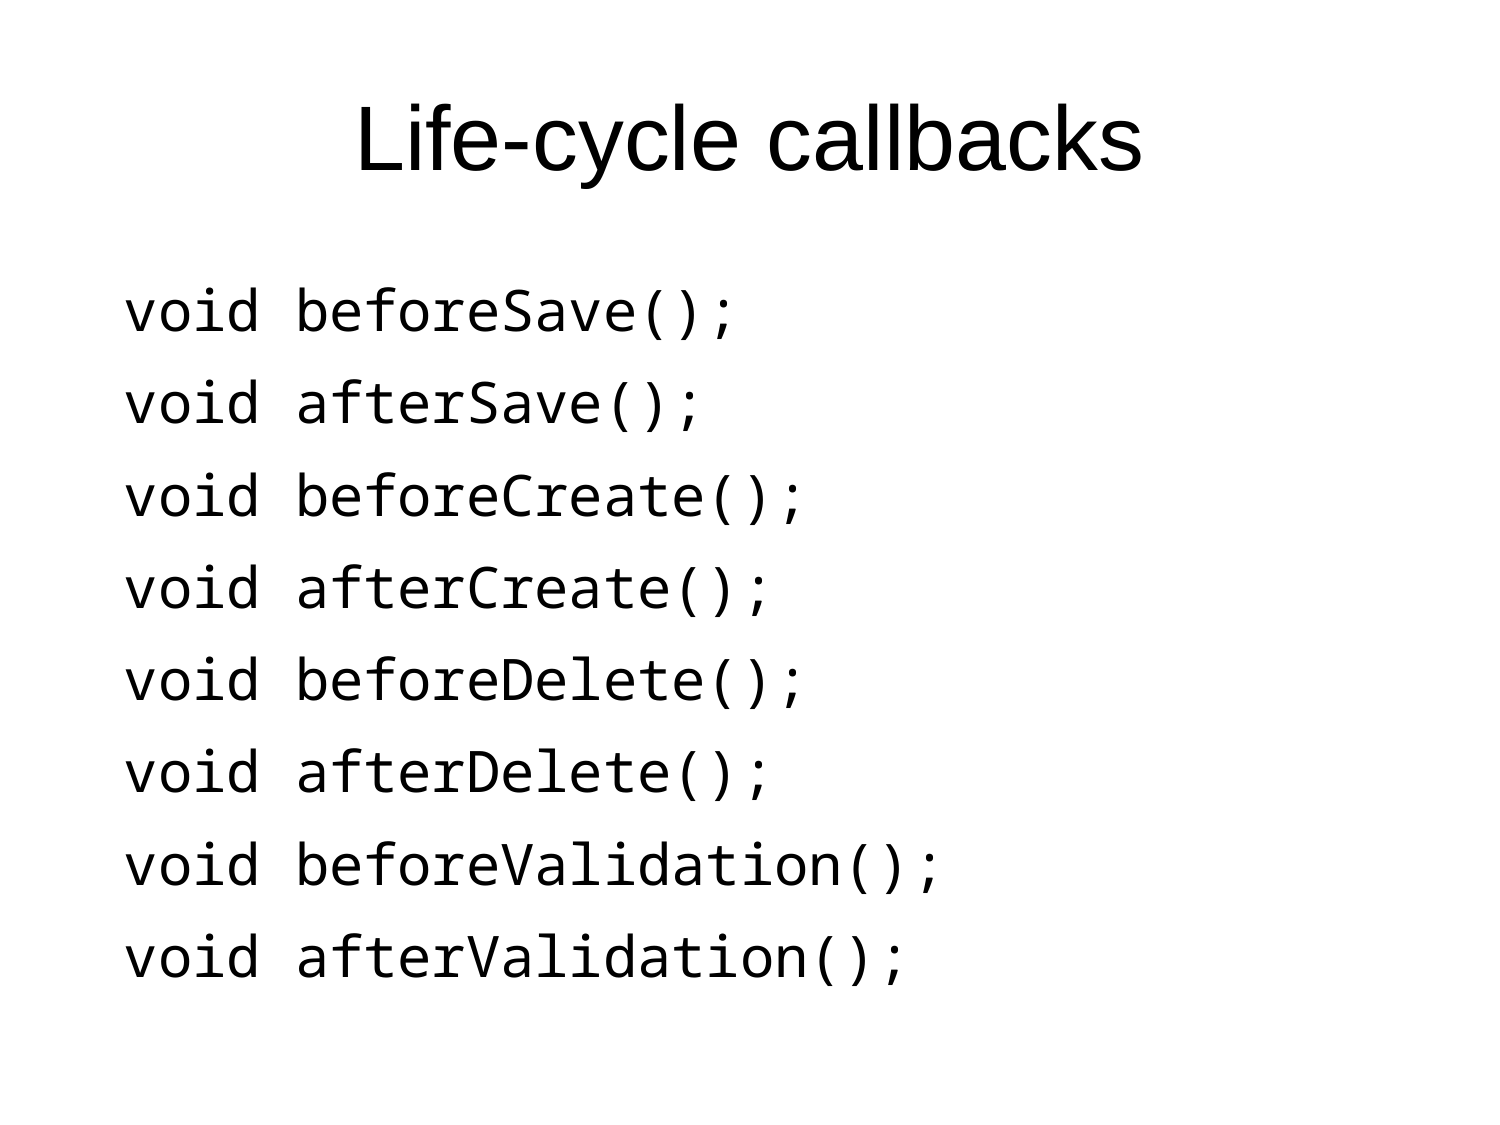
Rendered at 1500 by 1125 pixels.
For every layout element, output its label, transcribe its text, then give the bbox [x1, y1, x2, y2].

title Life-cycle callbacks [75, 44, 1425, 233]
list void beforeSave(); void afterSave(); void beforeCreate(); void afterCreate(); void beforeDelete(); void afterDelete(); void beforeValidation(); void afterValidation(); [75, 262, 1425, 1005]
